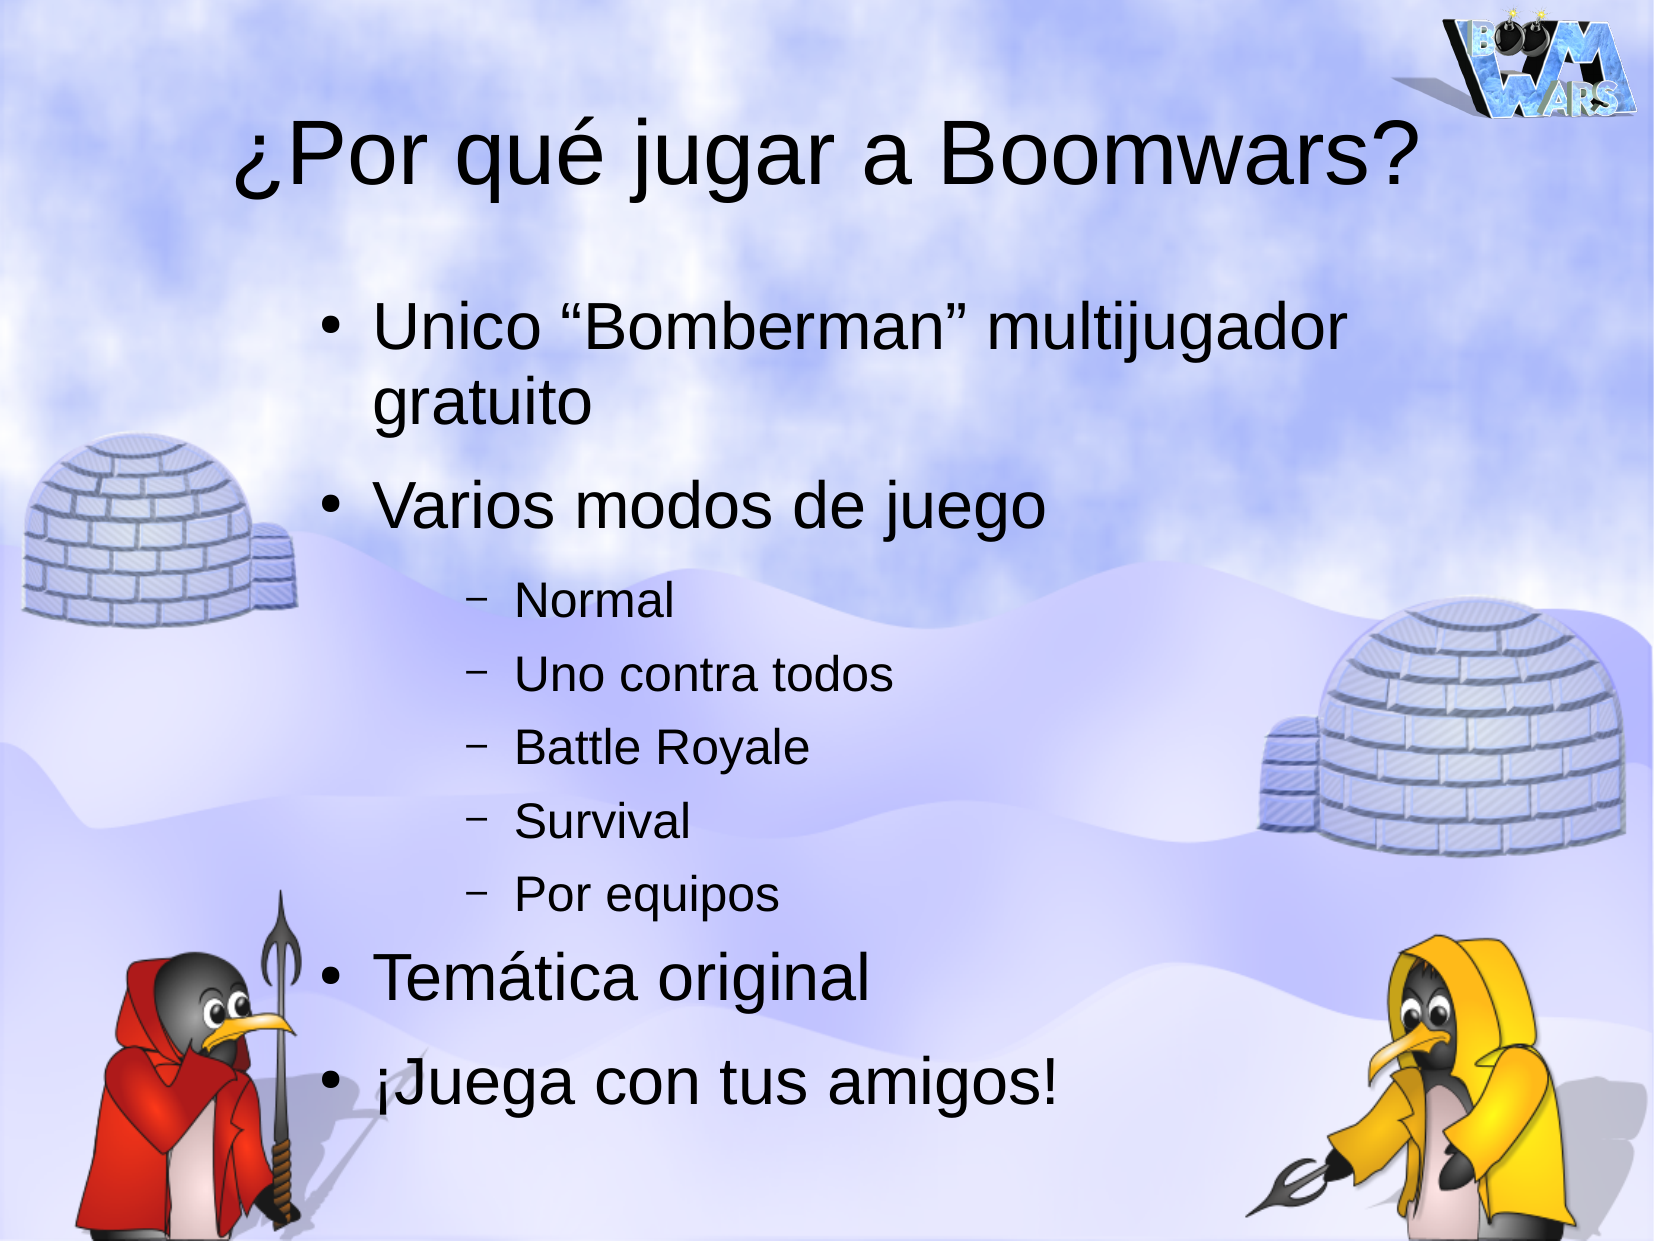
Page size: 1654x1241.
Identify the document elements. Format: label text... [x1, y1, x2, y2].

picture [0, 0, 1654, 1241]
list Unico “Bomberman” multijugador gratuito Varios modos de juego Normal Uno contra todos Battle Royale Survival Por equipos Temática original ¡Juega con tus amigos! [301, 289, 1441, 1119]
title ¿Por qué jugar a Boomwars? [82, 49, 1571, 257]
